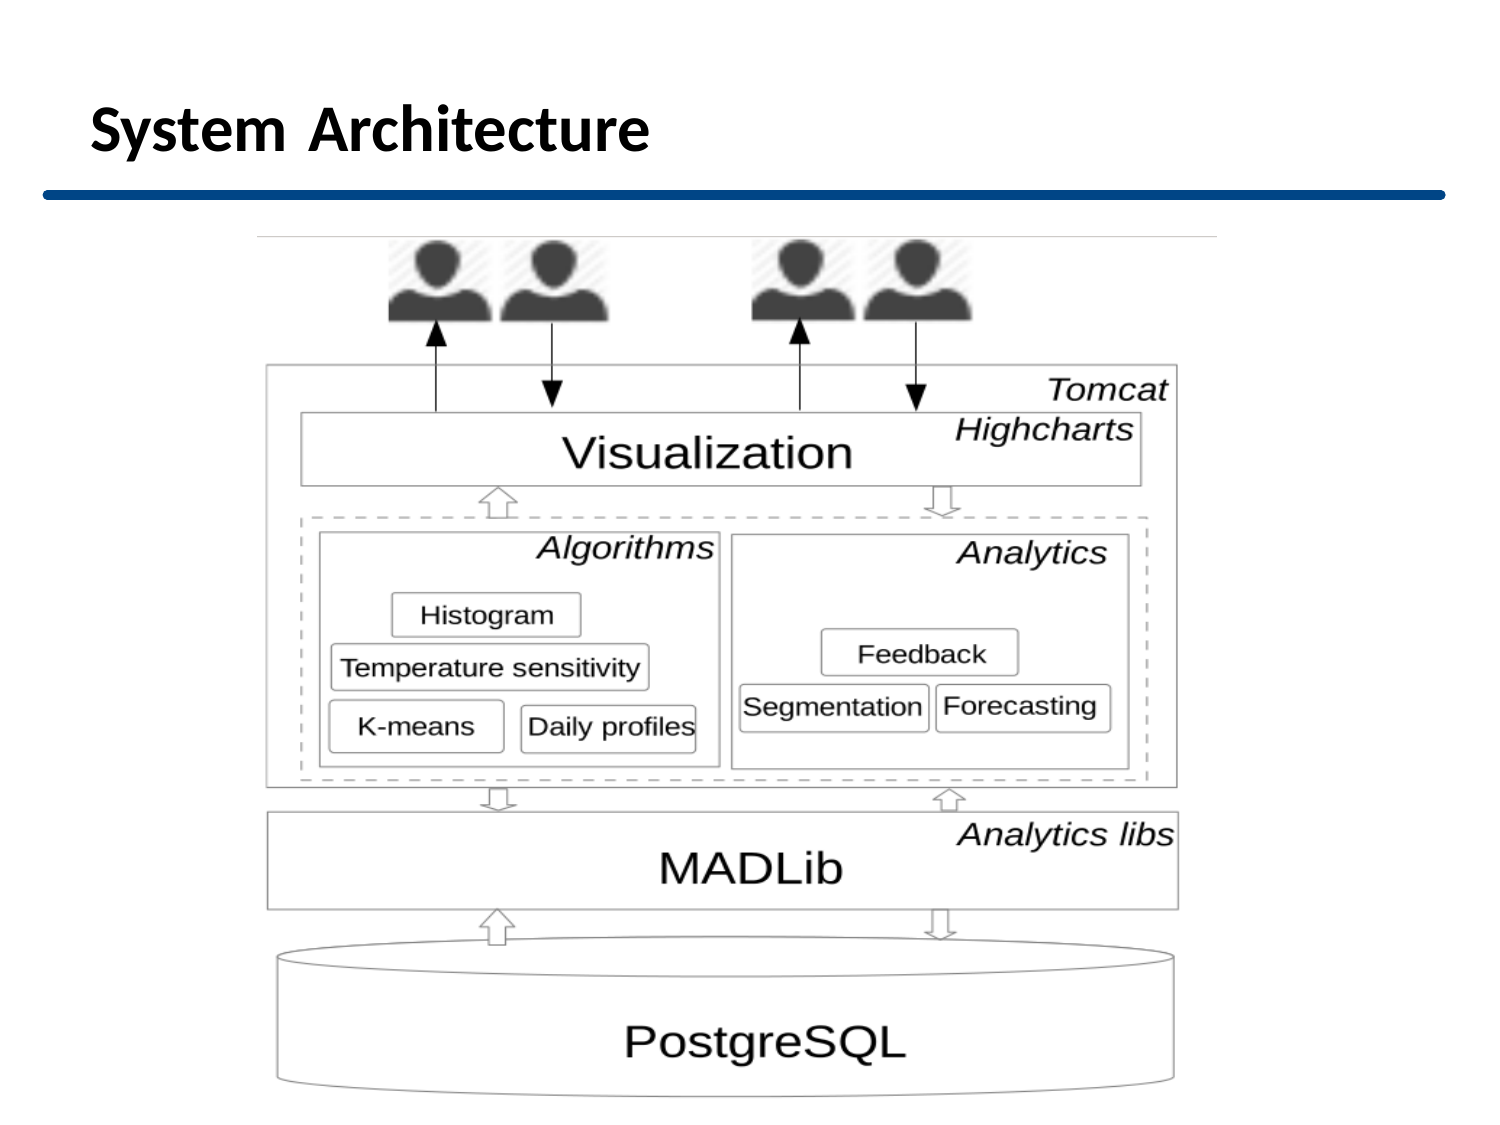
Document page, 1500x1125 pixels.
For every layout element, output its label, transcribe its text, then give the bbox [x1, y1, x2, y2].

title System Architecture [75, 21, 1425, 190]
title System Architecture [75, 200, 1425, 209]
picture [257, 236, 1217, 1117]
